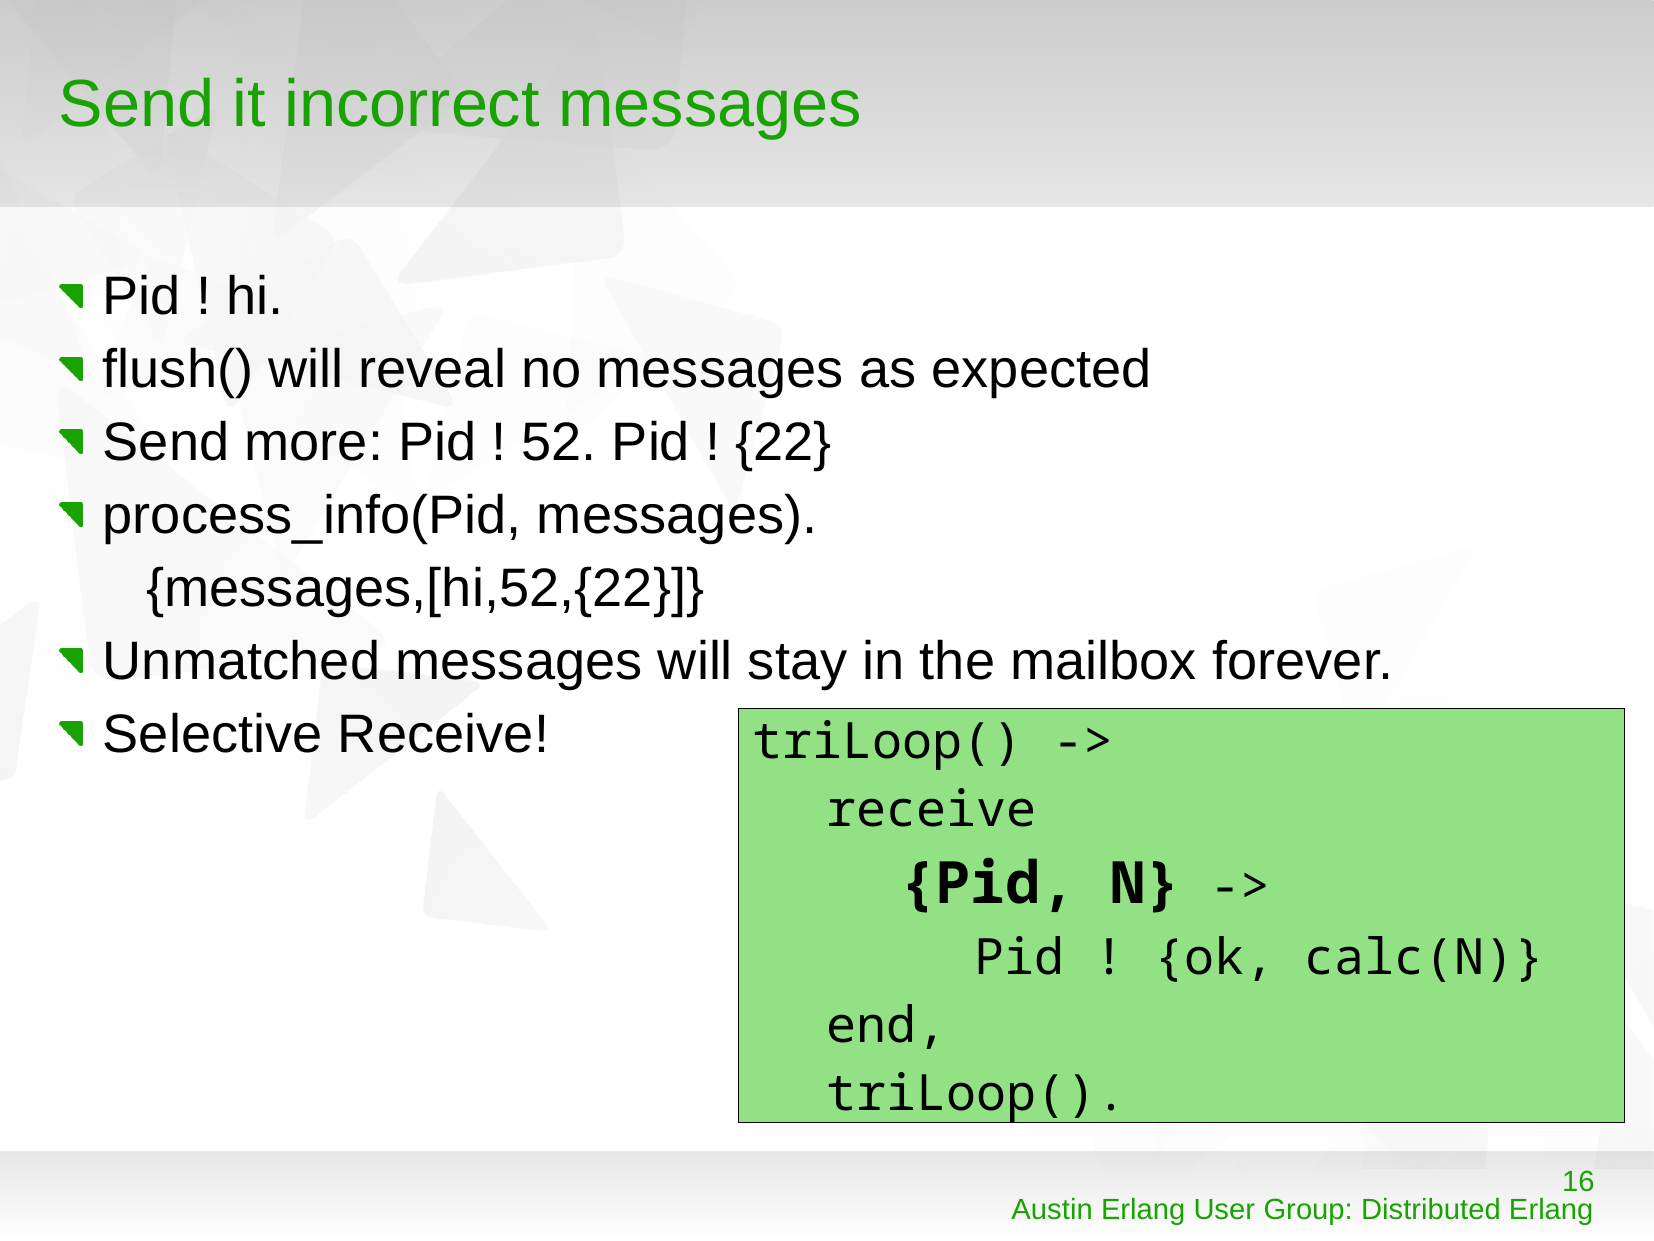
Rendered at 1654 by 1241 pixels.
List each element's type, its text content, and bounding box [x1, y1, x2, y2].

list Pid ! hi. flush() will reveal no messages as expected Send more: Pid ! 52. Pid ! {22} process_info(Pid, messages). {messages,[hi,52,{22}]} Unmatched messages will stay in the mailbox forever. Selective Receive! [59, 265, 1595, 1114]
picture [915, 548, 1654, 1169]
picture [0, 0, 783, 931]
text_box triLoop() -> receive {Pid, N} -> Pid ! {ok, calc(N)} end, triLoop(). [738, 708, 1625, 1123]
title Send it incorrect messages [59, 29, 1595, 178]
